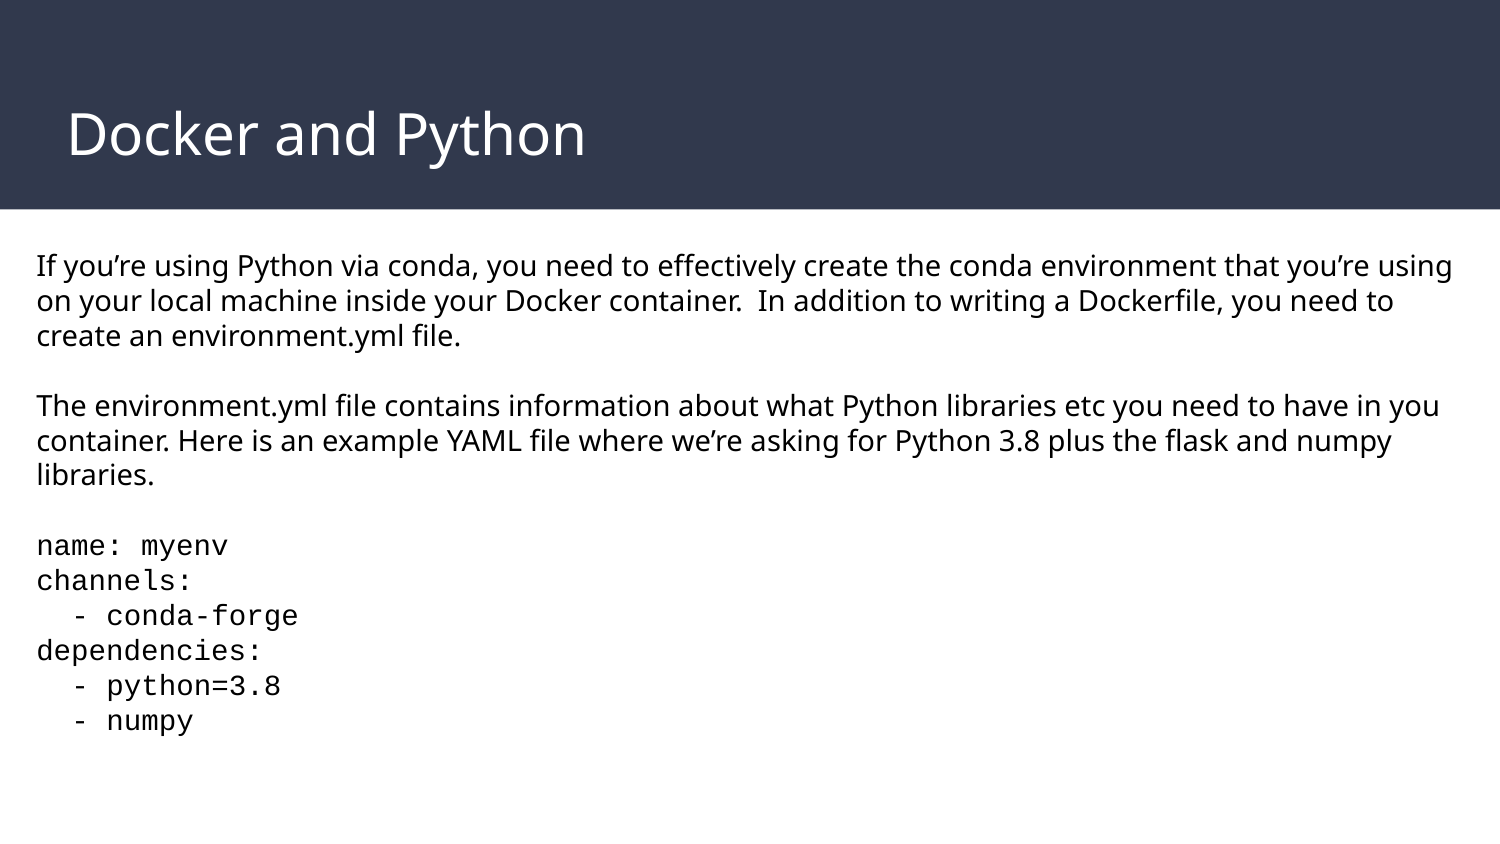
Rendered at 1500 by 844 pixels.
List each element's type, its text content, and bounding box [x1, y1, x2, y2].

text_box If you’re using Python via conda, you need to effectively create the conda environment that you’re using on your local machine inside your Docker container. In addition to writing a Dockerfile, you need to create an environment.yml file. The environment.yml file contains information about what Python libraries etc you need to have in you container. Here is an example YAML file where we’re asking for Python 3.8 plus the flask and numpy libraries. name: myenv channels: - conda-forge dependencies: - python=3.8 - numpy [21, 231, 1482, 831]
title Docker and Python [51, 82, 1449, 185]
